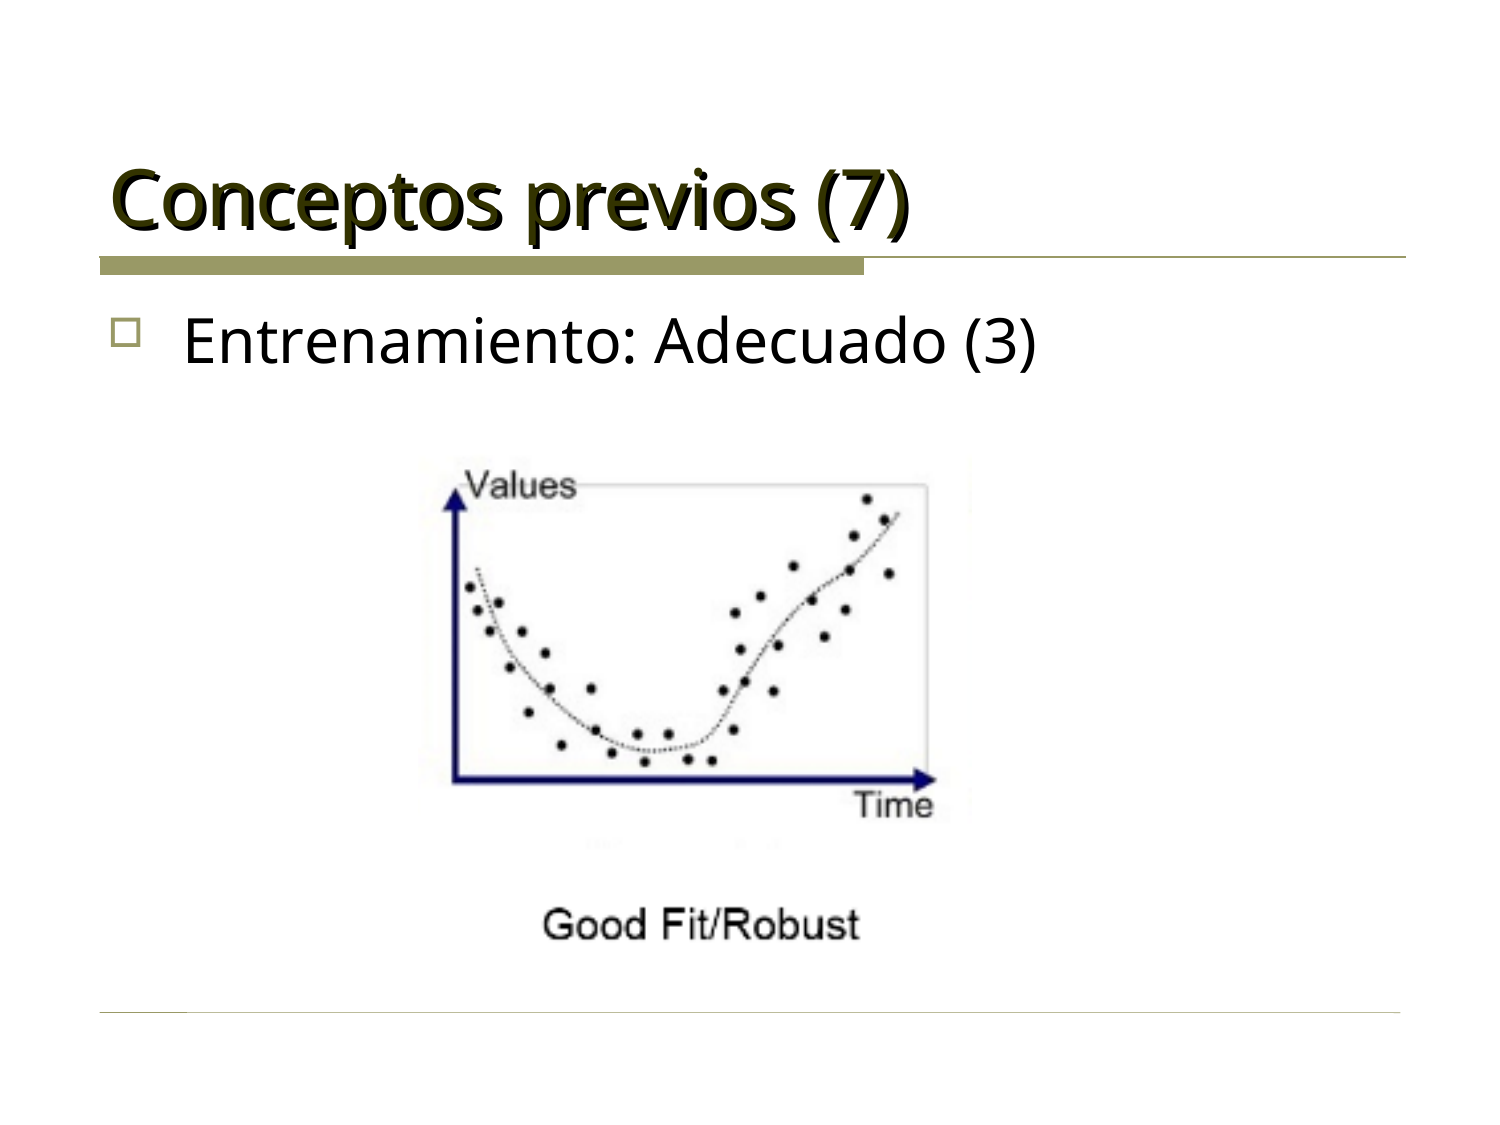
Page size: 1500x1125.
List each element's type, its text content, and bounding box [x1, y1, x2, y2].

title Conceptos previos (7) [94, 50, 1407, 250]
picture [418, 423, 972, 964]
list Entrenamiento: Adecuado (3) [92, 293, 1353, 1019]
